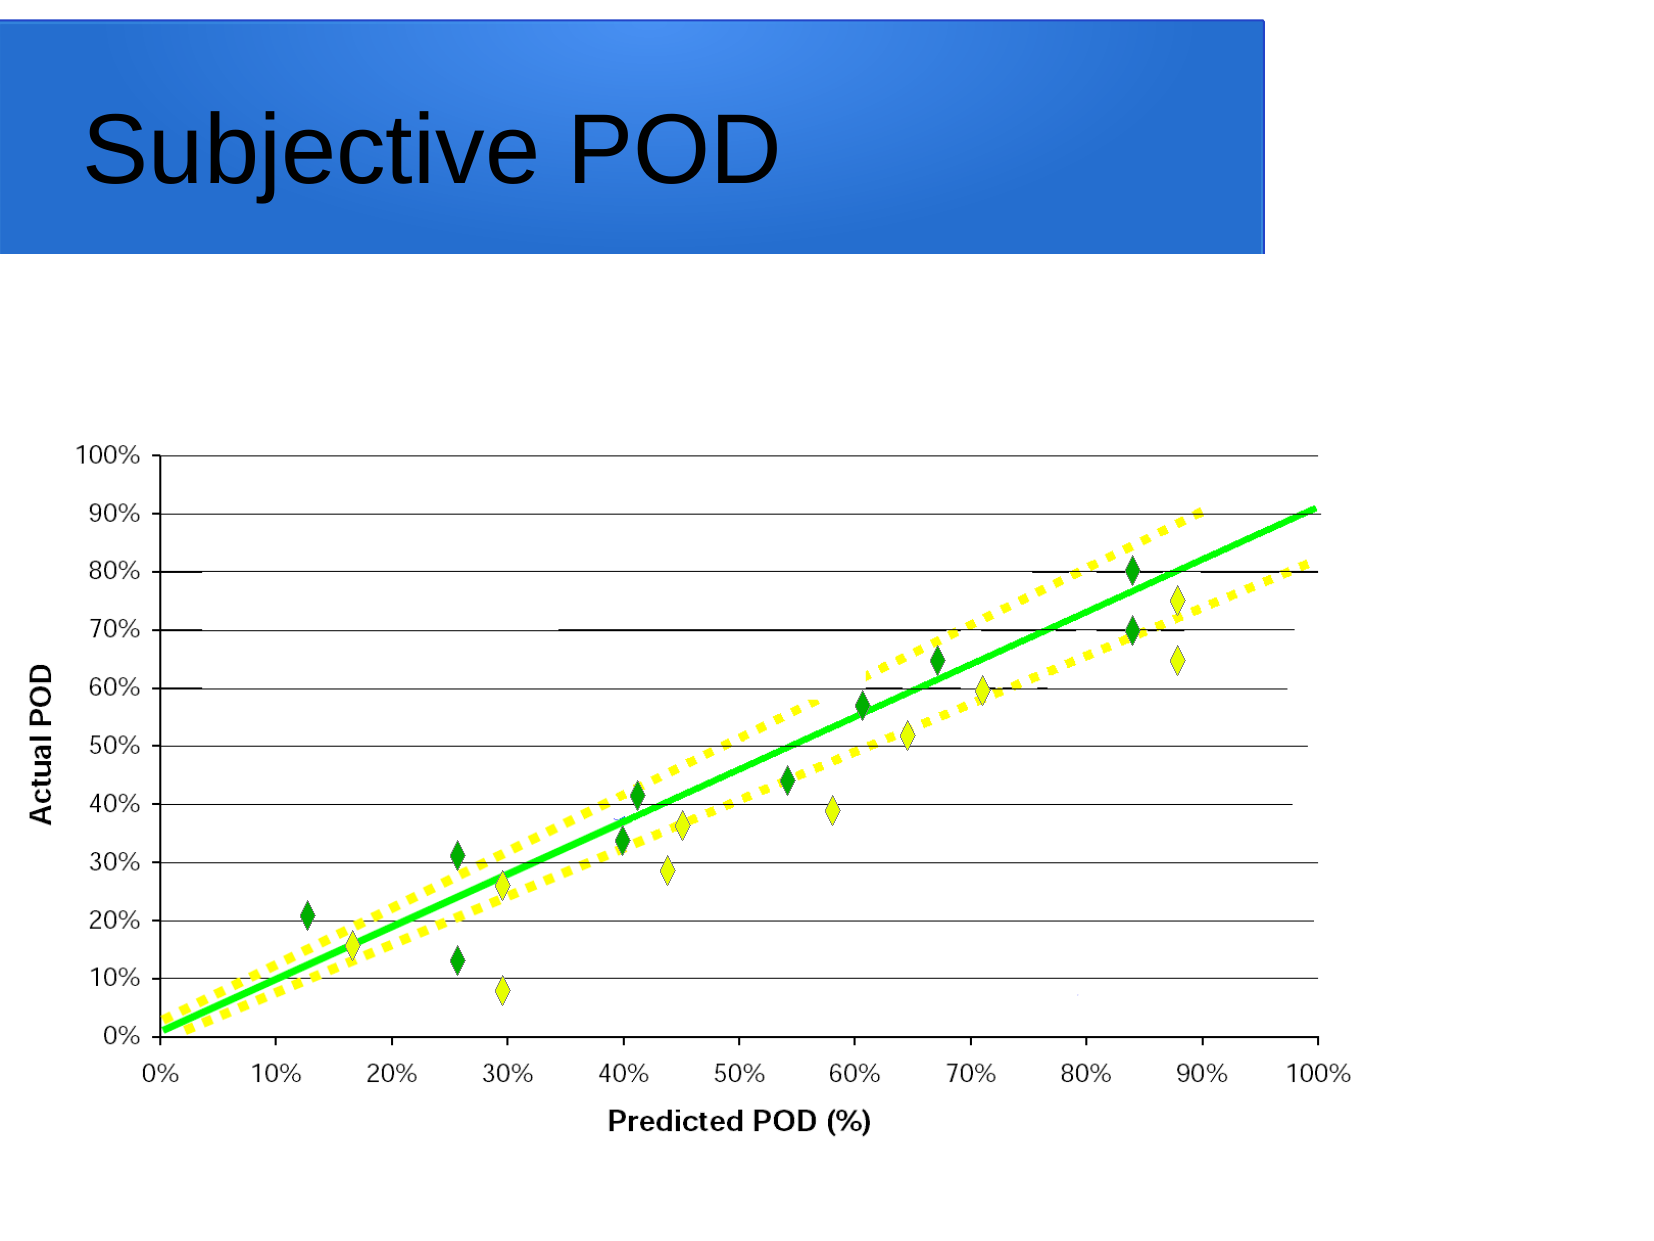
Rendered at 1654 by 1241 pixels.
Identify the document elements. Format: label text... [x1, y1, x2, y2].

text_box [345, 930, 361, 961]
text_box [825, 795, 841, 826]
title Subjective POD [82, 47, 1235, 252]
text_box [450, 840, 466, 871]
text_box [300, 900, 316, 931]
text_box [900, 720, 916, 751]
text_box [495, 870, 511, 901]
text_box [660, 855, 676, 886]
text_box [630, 780, 646, 811]
text_box [675, 810, 691, 841]
text_box [1170, 585, 1186, 616]
text_box [855, 690, 871, 721]
text_box [1125, 555, 1141, 586]
text_box [780, 765, 796, 796]
text_box [1170, 645, 1186, 676]
text_box [450, 945, 466, 976]
text_box [975, 675, 991, 706]
text_box [495, 975, 511, 1006]
text_box [1125, 615, 1141, 646]
text_box [615, 825, 631, 856]
picture [0, 254, 1654, 1171]
text_box [930, 645, 946, 676]
